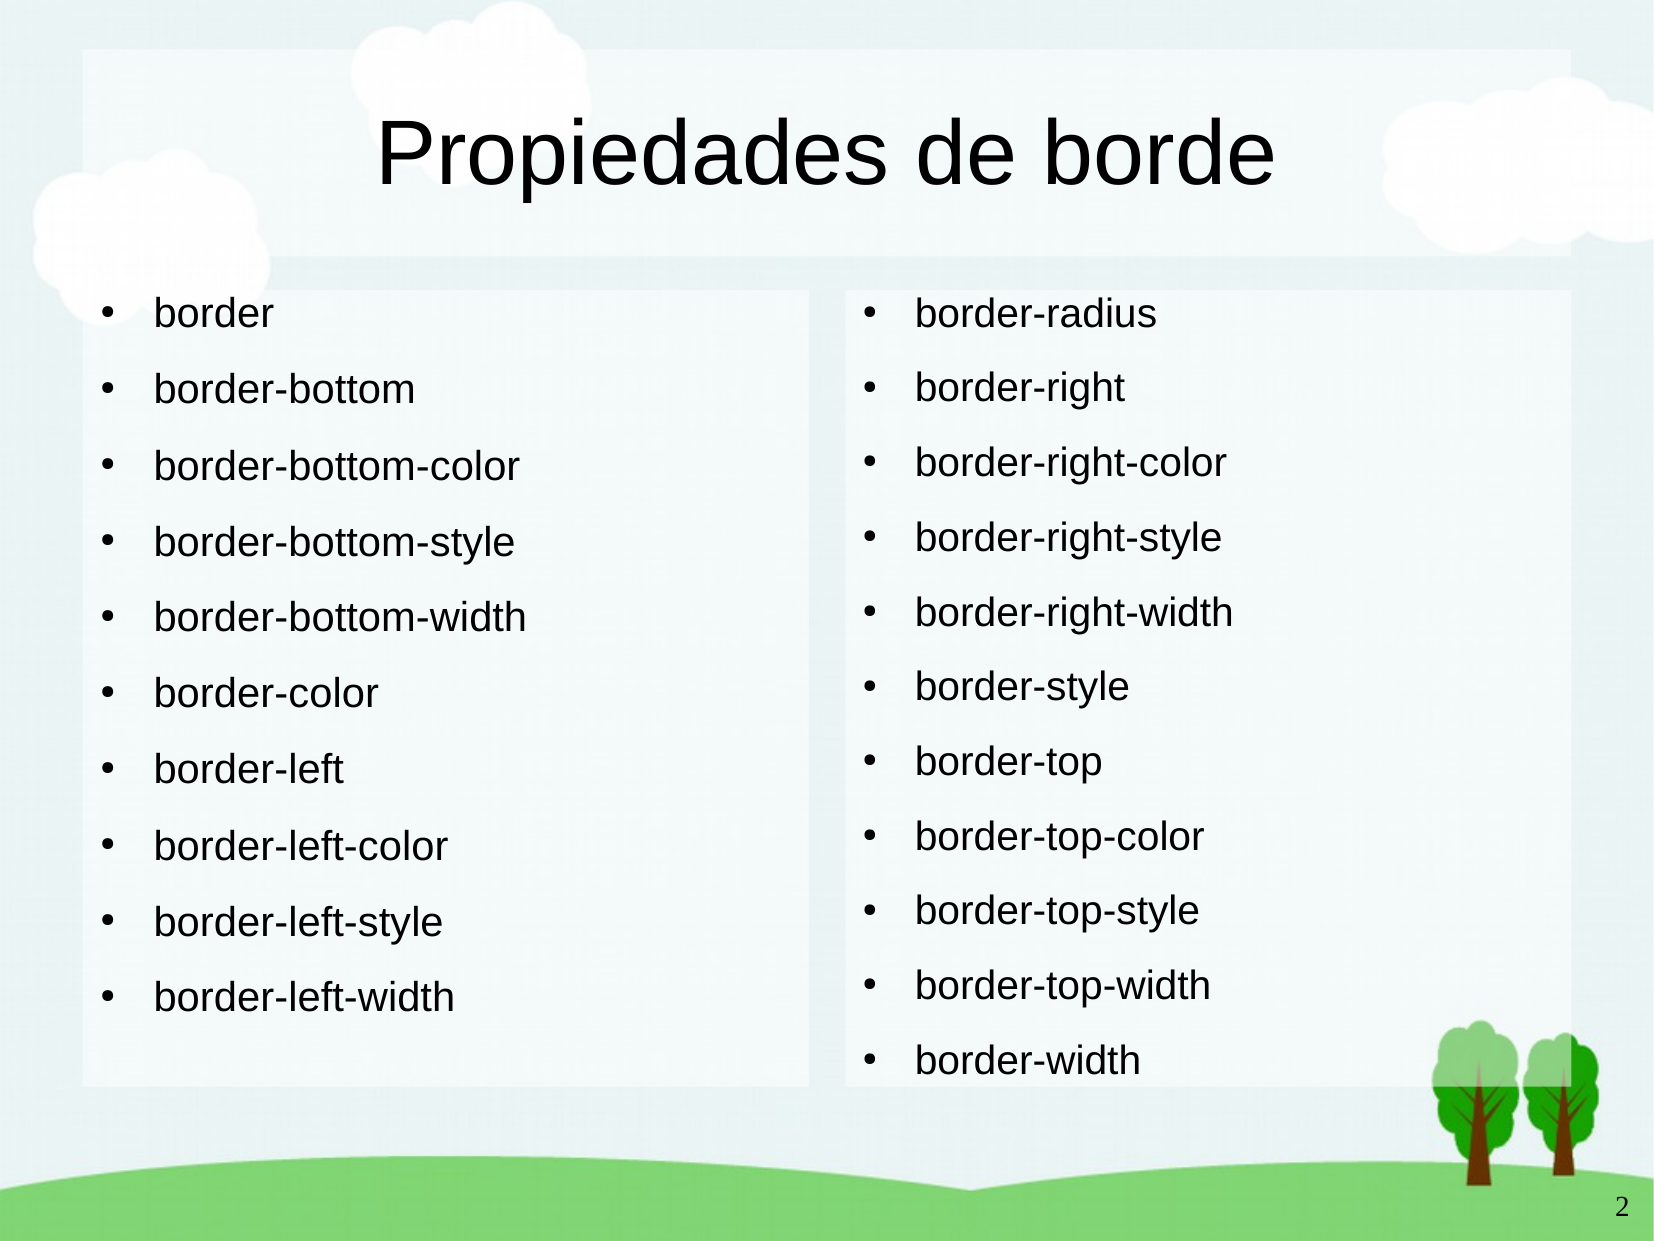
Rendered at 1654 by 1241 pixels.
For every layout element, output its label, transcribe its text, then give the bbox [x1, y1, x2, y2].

list border border-bottom border-bottom-color border-bottom-style border-bottom-width border-color border-left border-left-color border-left-style border-left-width [82, 290, 809, 1087]
title Propiedades de borde [82, 49, 1571, 257]
list border-radius border-right border-right-color border-right-style border-right-width border-style border-top border-top-color border-top-style border-top-width border-width [845, 290, 1572, 1087]
picture [0, 0, 1654, 1241]
